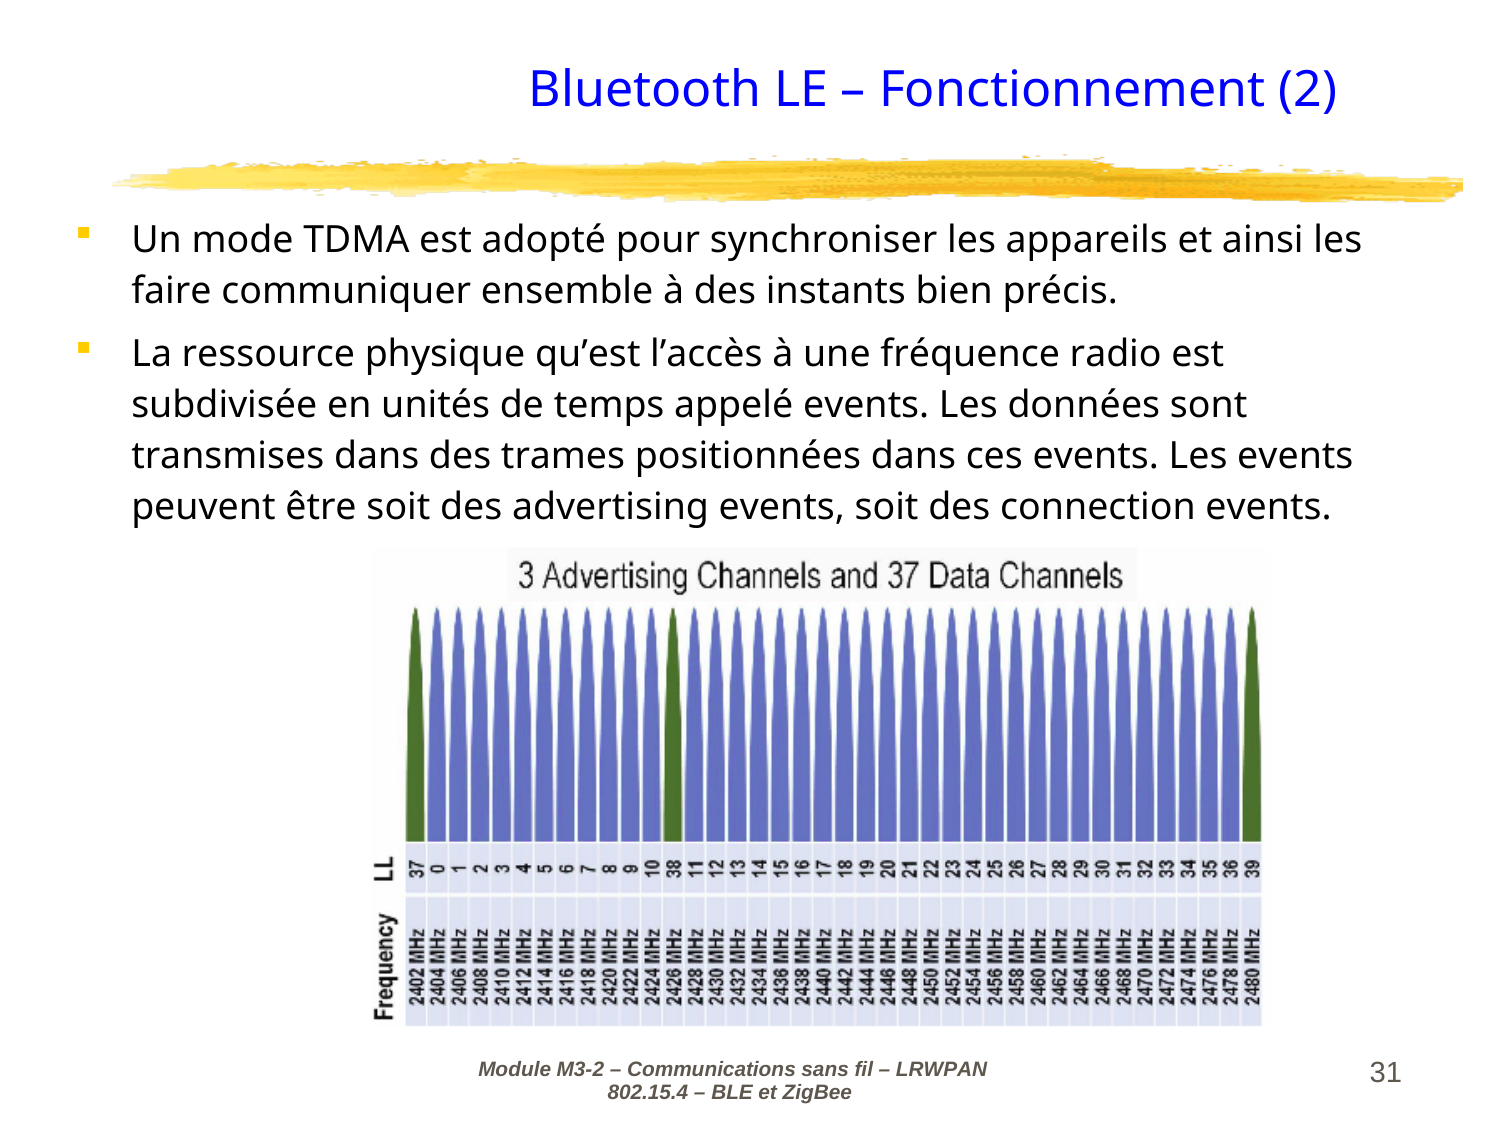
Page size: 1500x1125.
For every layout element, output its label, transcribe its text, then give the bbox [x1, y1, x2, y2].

picture [371, 541, 1273, 1051]
list Un mode TDMA est adopté pour synchroniser les appareils et ainsi les faire communiquer ensemble à des instants bien précis. La ressource physique qu’est l’accès à une fréquence radio est subdivisée en unités de temps appelé events. Les données sont transmises dans des trames positionnées dans ces events. Les events peuvent être soit des advertising events, soit des connection events. [74, 212, 1417, 865]
title Bluetooth LE – Fonctionnement (2) [62, 37, 1338, 138]
picture [112, 149, 1463, 213]
